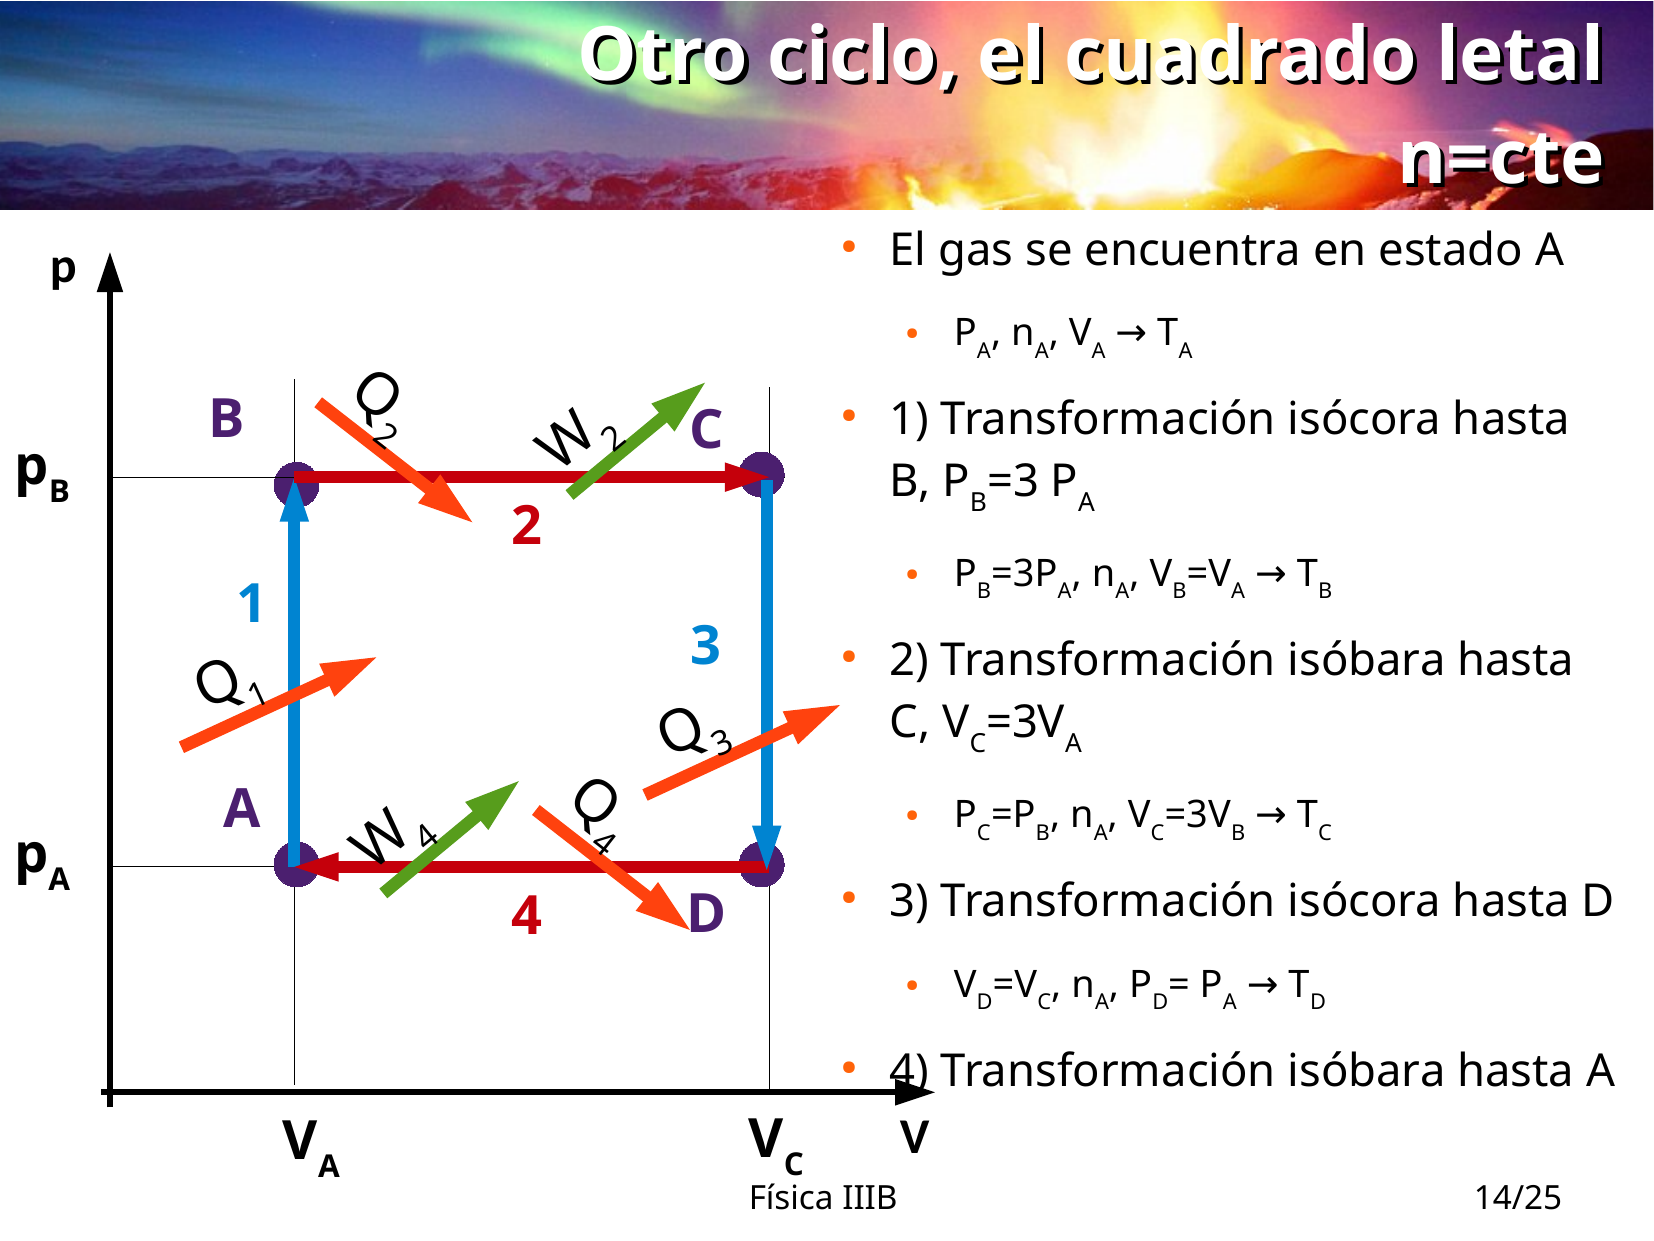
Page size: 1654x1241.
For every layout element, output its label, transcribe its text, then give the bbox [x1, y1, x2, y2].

text_box VC [708, 1092, 845, 1186]
text_box VA [243, 1093, 380, 1188]
text_box [743, 481, 761, 498]
text_box C [664, 382, 750, 471]
picture [0, 1, 1654, 210]
text_box [740, 452, 785, 494]
text_box pB [0, 418, 110, 513]
text_box 3 [663, 598, 750, 688]
text_box [300, 842, 318, 864]
text_box B [184, 372, 270, 461]
list El gas se encuentra en estado A PA, nA, VA → TA 1) Transformación isócora hasta B, PB=3 PA PB=3PA, nA, VB=VA → TB 2) Transformación isóbara hasta C, VC=3VA PC=PB, nA, VC=3VB → TC 3) Transformación isócora hasta D VD=VC, nA, PD= PA → TD 4) Transformación isóbara hasta A [825, 216, 1621, 1117]
text_box p [34, 237, 92, 314]
text_box 4 [484, 868, 570, 958]
text_box V [885, 1117, 945, 1186]
text_box D [664, 873, 750, 956]
text_box pA [0, 807, 110, 901]
text_box [741, 846, 785, 887]
text_box 2 [484, 479, 570, 568]
text_box A [199, 762, 285, 851]
text_box [739, 842, 763, 861]
text_box 1 [208, 557, 295, 646]
text_box [274, 843, 317, 887]
title Otro ciclo, el cuadrado letal n=cte [45, 11, 1606, 195]
text_box [275, 462, 315, 477]
text_box [297, 483, 319, 506]
text_box [274, 478, 293, 505]
